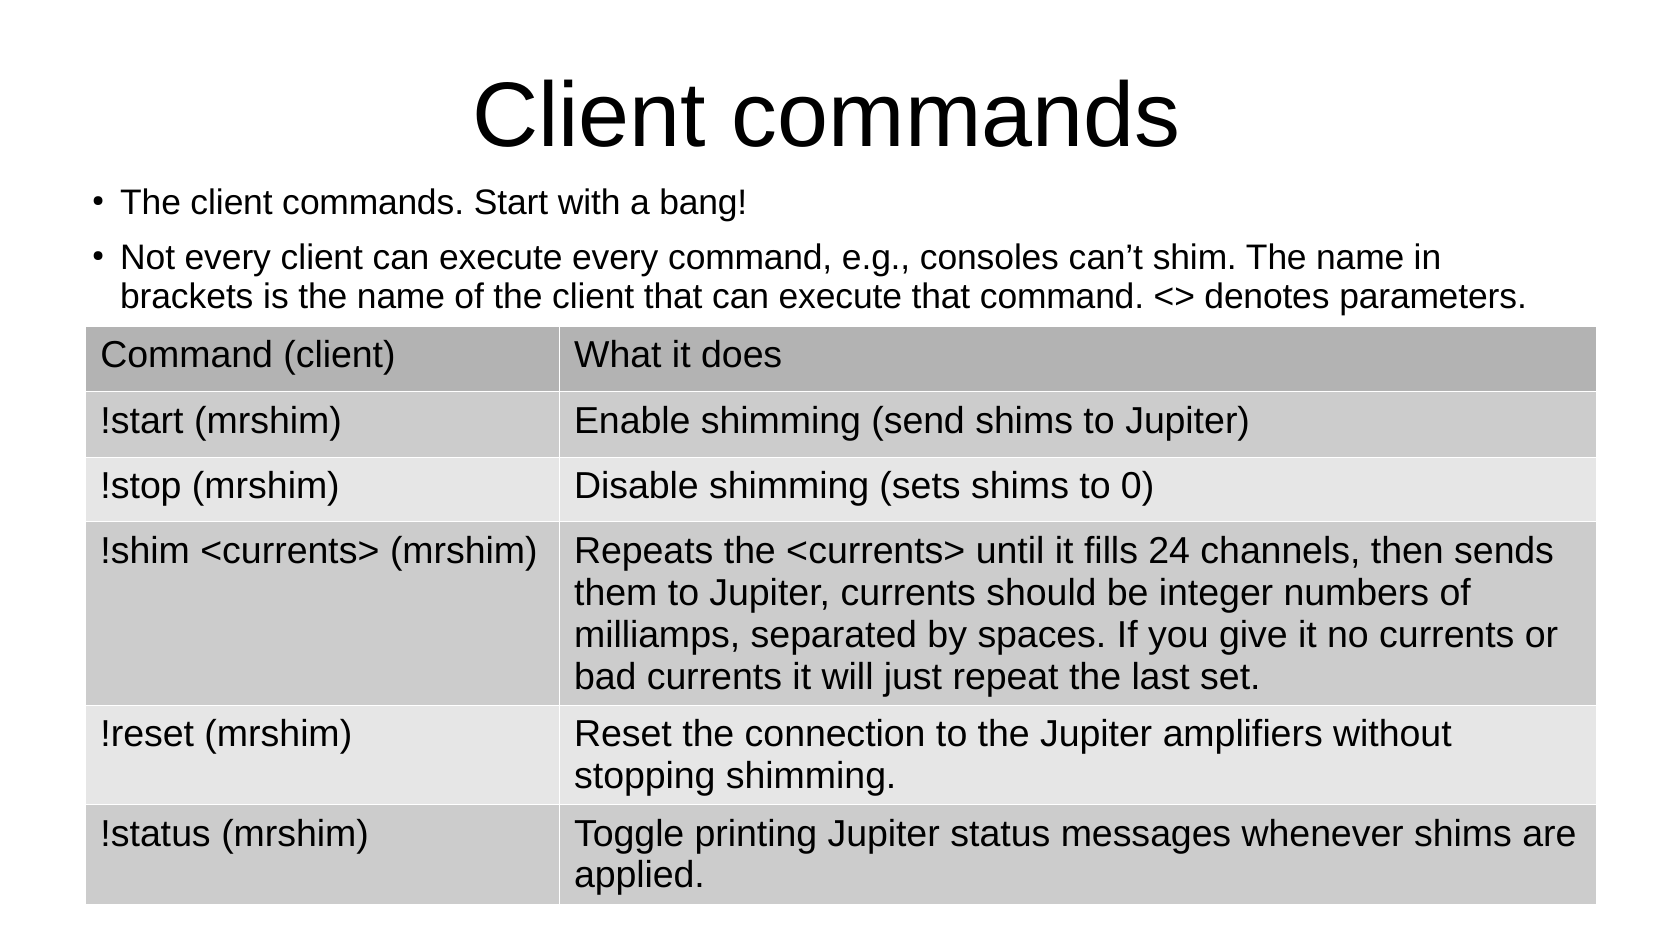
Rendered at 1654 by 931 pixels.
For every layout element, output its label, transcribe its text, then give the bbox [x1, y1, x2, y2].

table_cell !reset (mrshim) [86, 706, 559, 804]
table_cell Reset the connection to the Jupiter amplifiers without stopping shimming. [560, 706, 1596, 804]
table_cell !stop (mrshim) [86, 458, 559, 521]
list The client commands. Start with a bang! Not every client can execute every command, e.g., consoles can’t shim. The name in brackets is the name of the client that can execute that command. <> denotes parameters. [82, 182, 1571, 319]
table_cell !status (mrshim) [86, 805, 559, 904]
table_cell Disable shimming (sets shims to 0) [560, 458, 1596, 521]
table_cell Repeats the <currents> until it fills 24 channels, then sends them to Jupiter, currents should be integer numbers of milliamps, separated by spaces. If you give it no currents or bad currents it will just repeat the last set. [560, 522, 1596, 705]
table_header What it does [560, 327, 1596, 391]
table_cell Enable shimming (send shims to Jupiter) [560, 392, 1596, 457]
title Client commands [82, 37, 1571, 182]
table_header Command (client) [86, 327, 559, 391]
table_cell !shim <currents> (mrshim) [86, 522, 559, 705]
table_cell Toggle printing Jupiter status messages whenever shims are applied. [560, 805, 1596, 904]
table_cell !start (mrshim) [86, 392, 559, 457]
